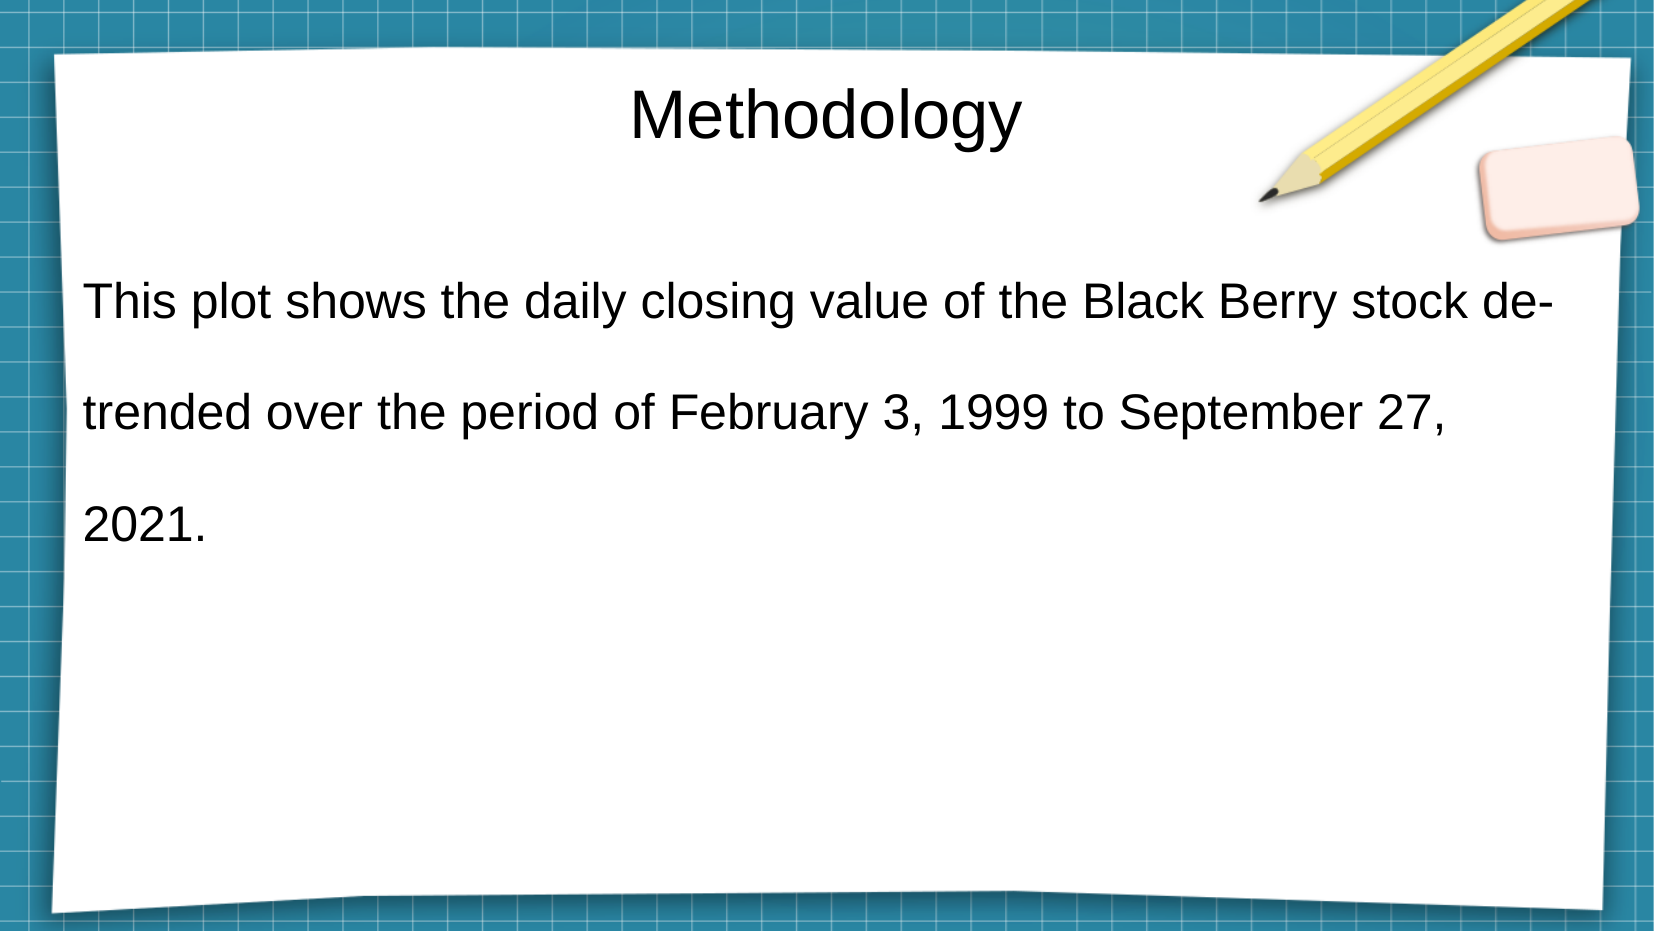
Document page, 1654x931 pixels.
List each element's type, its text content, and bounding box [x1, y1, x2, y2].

title Methodology [82, 37, 1571, 193]
picture [0, 0, 1654, 931]
list This plot shows the daily closing value of the Black Berry stock de-trended over the period of February 3, 1999 to September 27, 2021. [82, 217, 1571, 758]
